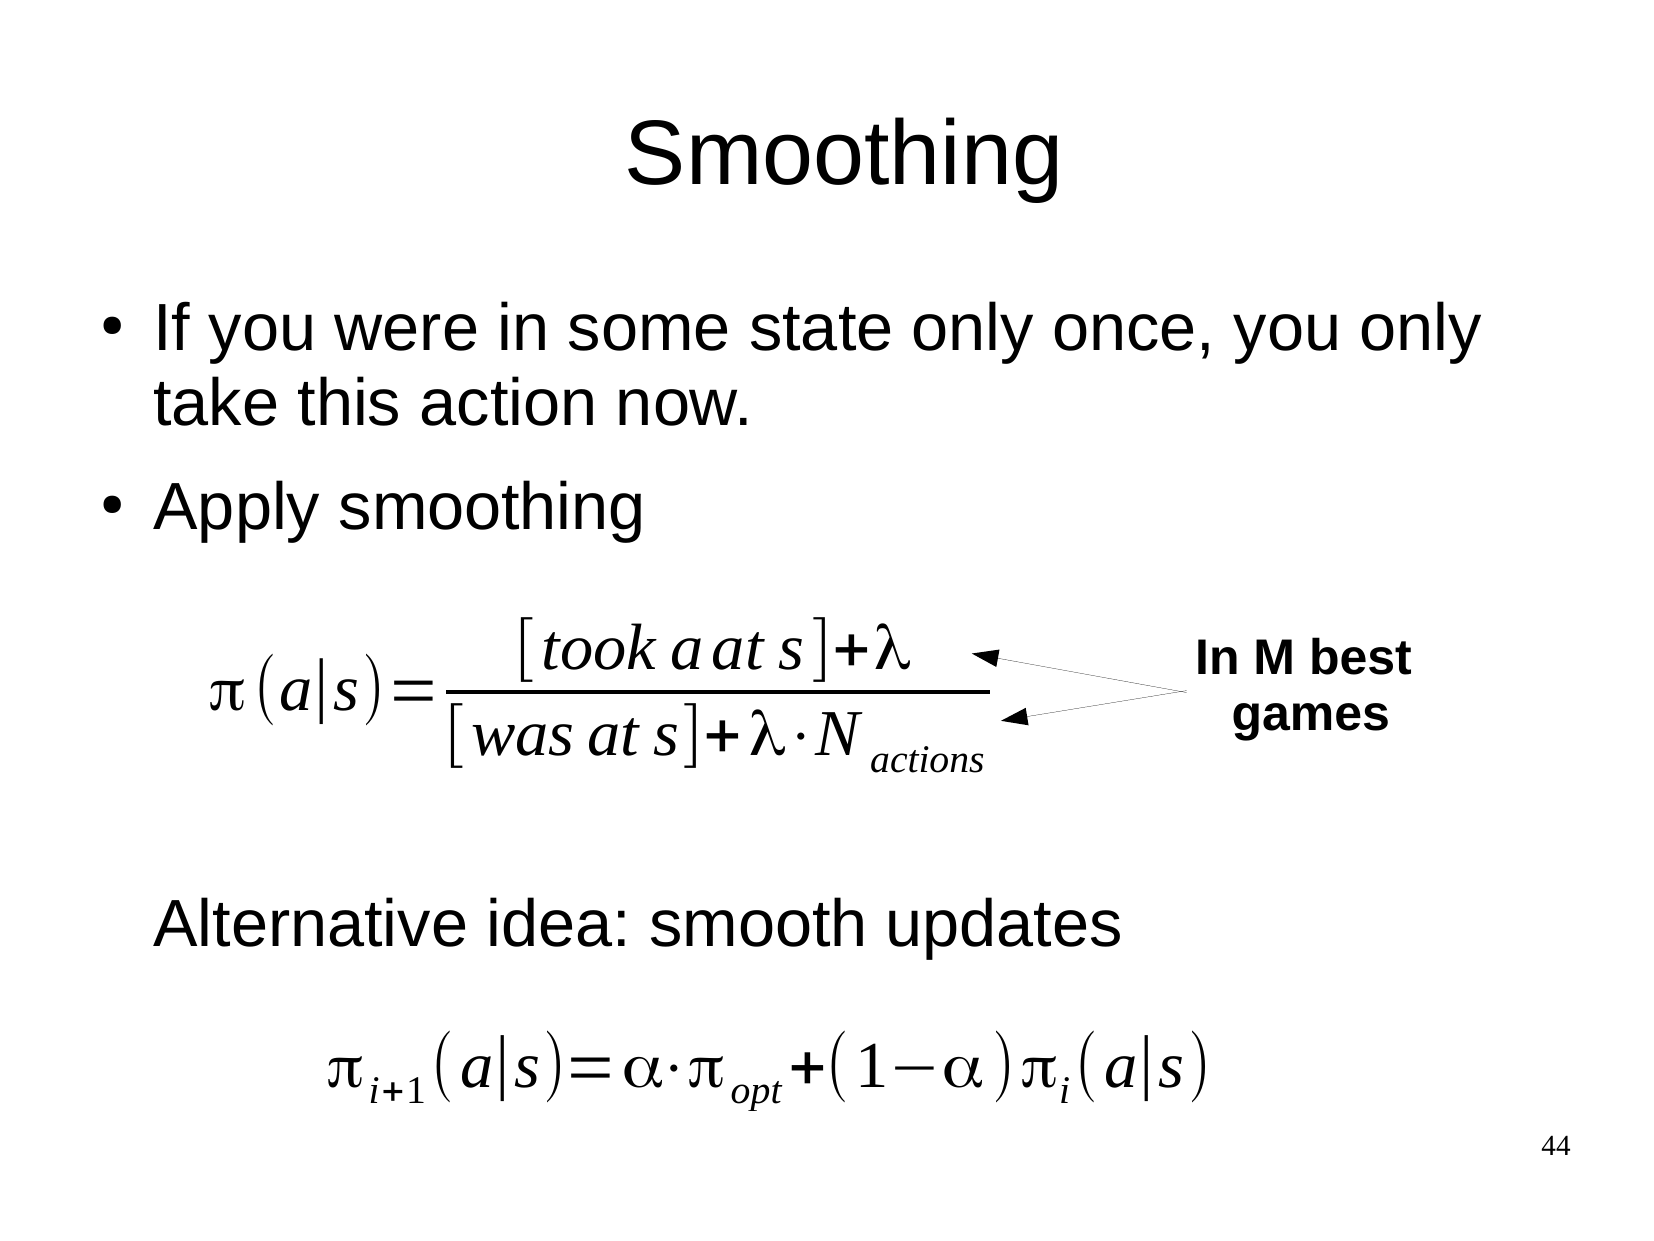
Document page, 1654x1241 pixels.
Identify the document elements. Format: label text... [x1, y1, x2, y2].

list If you were in some state only once, you only take this action now. Apply smoothing Alternative idea: smooth updates [82, 290, 1571, 1241]
chart [310, 1025, 1226, 1111]
text_box In M best games [1180, 621, 1428, 750]
title Smoothing [82, 49, 1571, 257]
chart [192, 612, 1008, 781]
